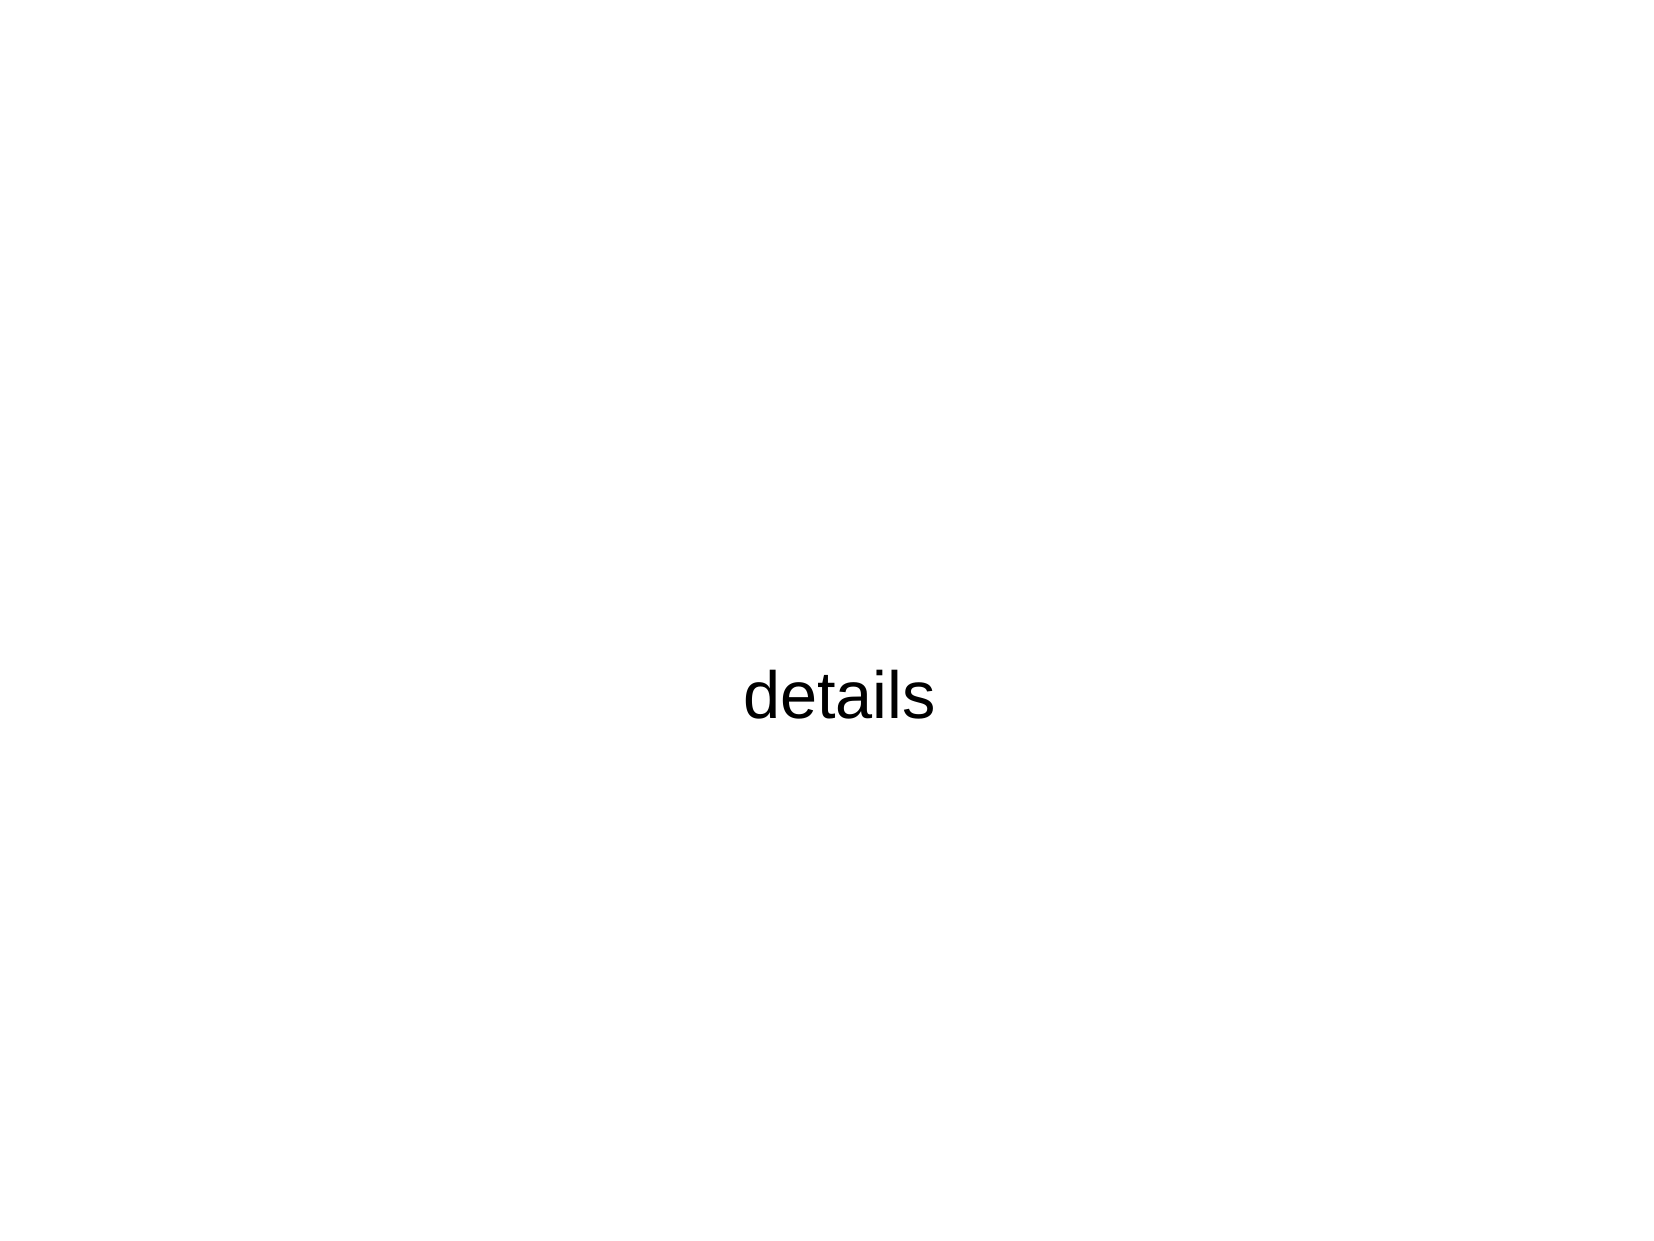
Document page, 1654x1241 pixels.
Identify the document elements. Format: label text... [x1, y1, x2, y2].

subtitle details [25, 233, 1654, 1158]
